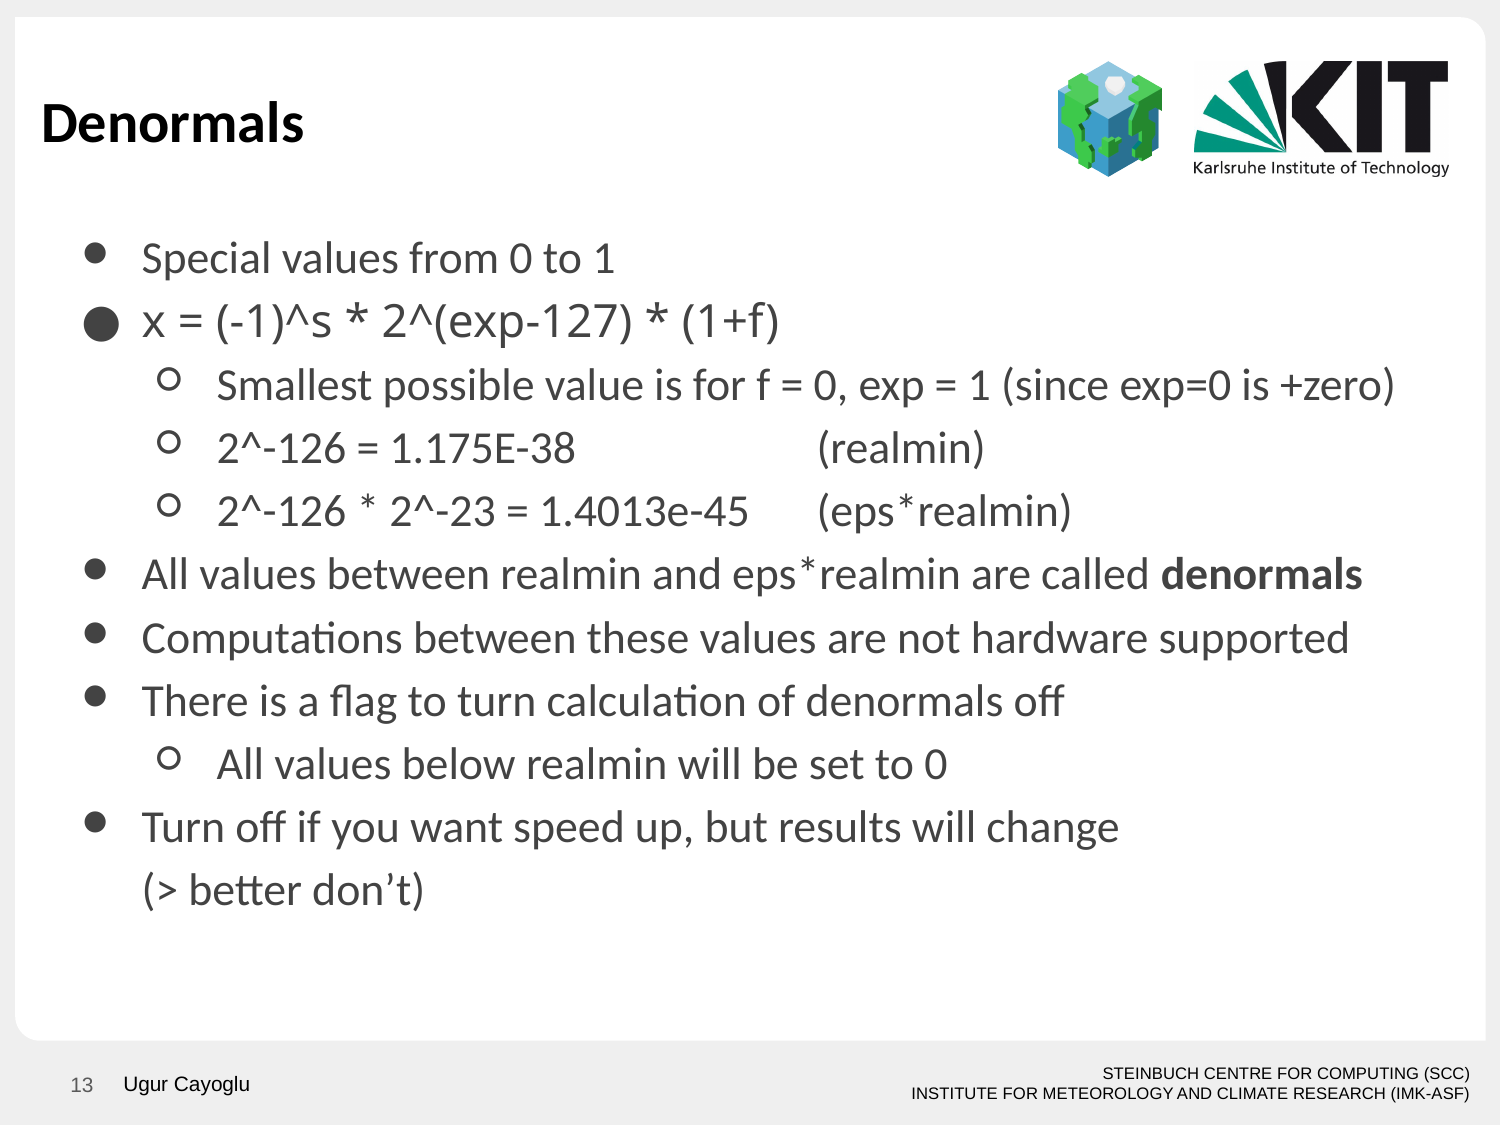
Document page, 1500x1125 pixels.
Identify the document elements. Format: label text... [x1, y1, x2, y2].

text_box STEINBUCH CENTRE FOR COMPUTING (SCC) INSTITUTE FOR METEOROLOGY AND CLIMATE RESEARCH (IMK-ASF) [420, 1040, 1486, 1125]
picture [1058, 61, 1162, 177]
list Special values from 0 to 1 x = (-1)^s * 2^(exp-127) * (1+f) Smallest possible value is for f = 0, exp = 1 (since exp=0 is +zero) 2^-126 = 1.175E-38 (realmin) 2^-126 * 2^-23 = 1.4013e-45 (eps*realmin) All values between realmin and eps*realmin are called denormals Computations between these values are not hardware supported There is a flag to turn calculation of denormals off All values below realmin will be set to 0 Turn off if you want speed up, but results will change (> better don’t) [51, 204, 1433, 731]
title Denormals [26, 39, 1027, 200]
text_box [15, 17, 1486, 1041]
slide_number <number> [18, 1040, 109, 1125]
text_box Ugur Cayoglu [108, 1057, 764, 1109]
picture [1194, 61, 1449, 177]
